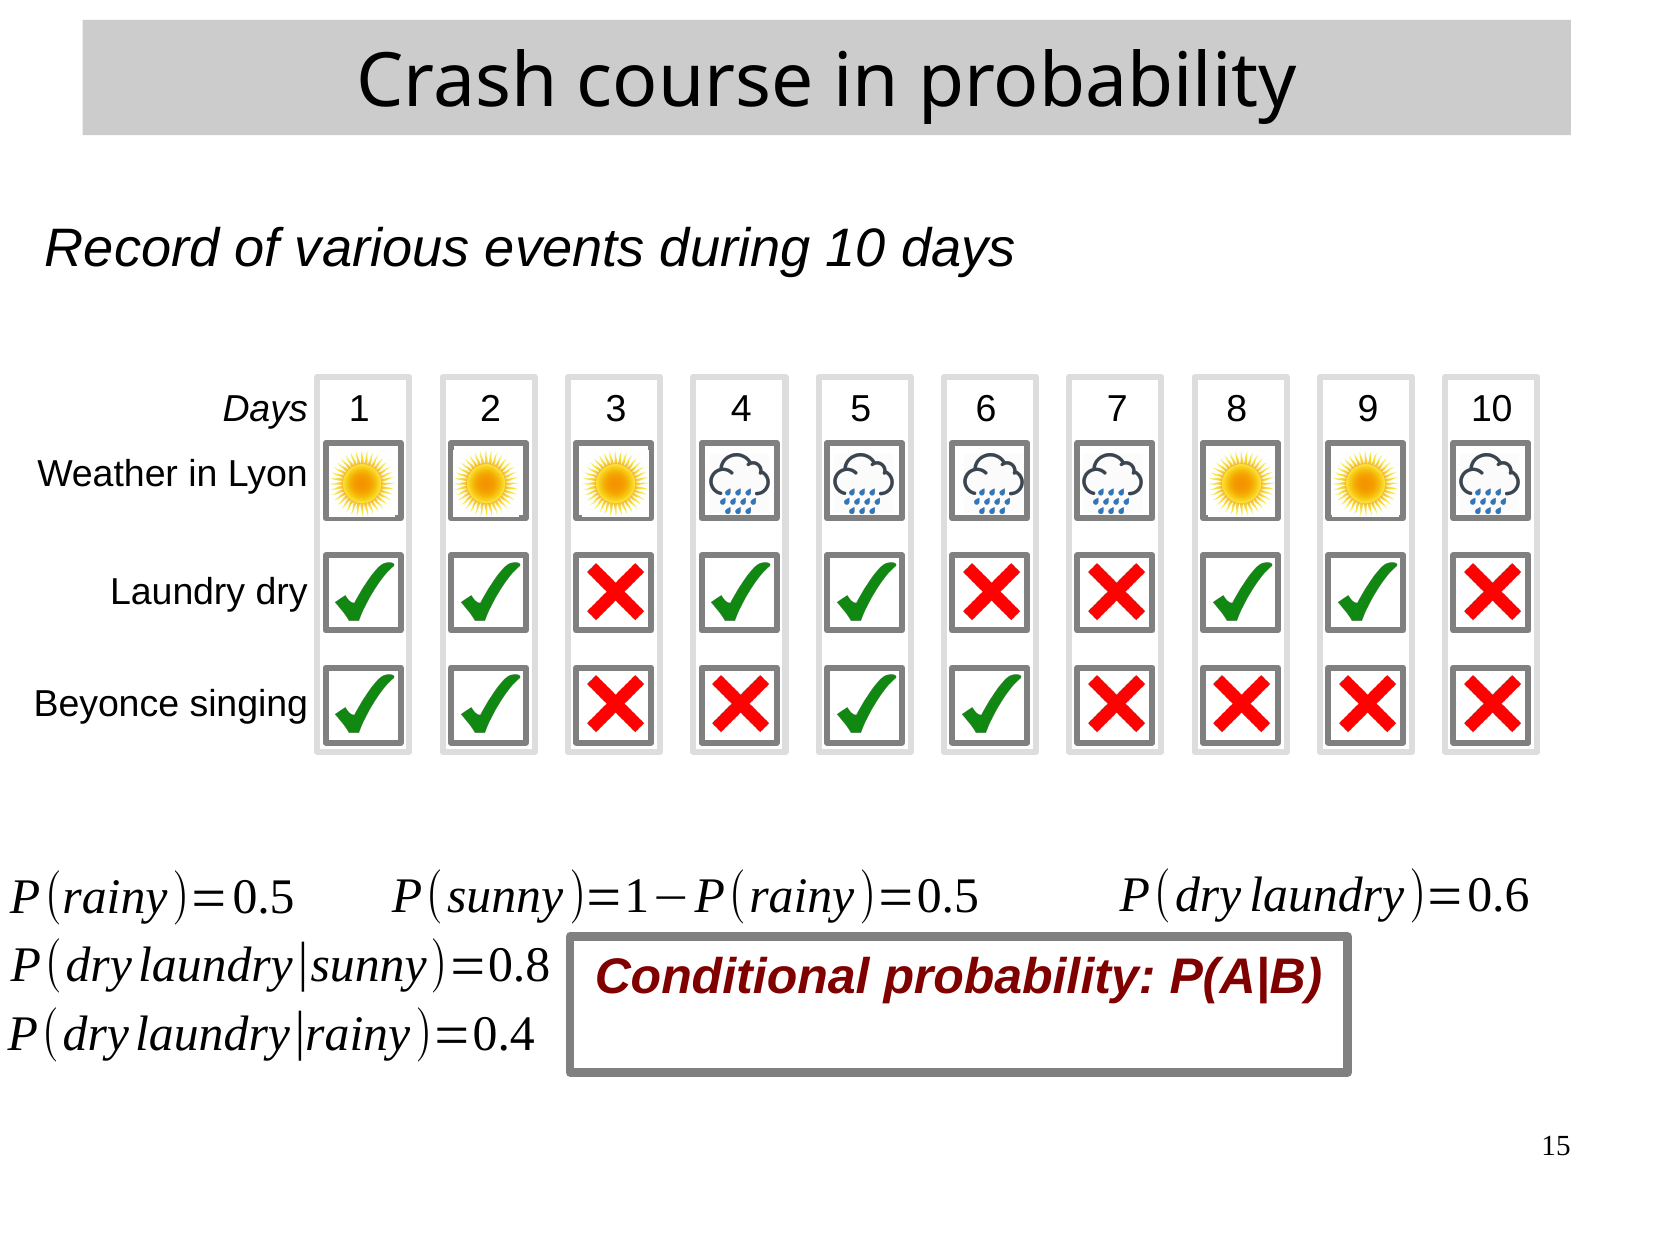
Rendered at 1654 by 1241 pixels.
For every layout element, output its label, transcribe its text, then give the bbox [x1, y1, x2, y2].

text_box 7 [1092, 380, 1153, 437]
picture [961, 673, 1022, 735]
chart [0, 936, 559, 997]
picture [963, 453, 1024, 514]
text_box 5 [835, 380, 896, 437]
text_box 8 [1211, 380, 1272, 437]
chart [0, 868, 301, 928]
picture [334, 561, 395, 622]
chart [0, 1005, 544, 1066]
text_box 1 [334, 380, 395, 437]
text_box Weather in Lyon [7, 444, 314, 505]
picture [329, 450, 395, 517]
picture [585, 561, 646, 622]
picture [1459, 453, 1520, 514]
picture [334, 673, 395, 735]
picture [1332, 450, 1399, 517]
picture [1208, 450, 1275, 517]
picture [1086, 561, 1147, 622]
picture [453, 450, 519, 517]
picture [836, 561, 897, 622]
picture [460, 561, 521, 622]
picture [1337, 561, 1398, 622]
chart [381, 867, 987, 927]
picture [961, 561, 1022, 622]
text_box Beyonce singing [7, 674, 314, 735]
picture [582, 450, 649, 517]
text_box Conditional probability: P(A|B) [570, 936, 1348, 1073]
picture [1462, 561, 1523, 622]
text_box 3 [590, 380, 651, 437]
picture [585, 673, 646, 735]
picture [1082, 453, 1143, 514]
title Crash course in probability [82, 19, 1571, 136]
picture [709, 453, 770, 514]
text_box Laundry dry [7, 562, 314, 623]
picture [836, 673, 897, 735]
picture [460, 673, 521, 735]
text_box 6 [960, 380, 1021, 437]
text_box 9 [1342, 380, 1403, 437]
text_box Record of various events during 10 days [30, 210, 1216, 286]
picture [1462, 673, 1523, 735]
text_box Days [7, 379, 314, 440]
picture [833, 453, 894, 514]
picture [1337, 673, 1398, 735]
picture [1212, 561, 1273, 622]
picture [710, 673, 771, 735]
text_box 4 [716, 380, 777, 437]
picture [710, 561, 771, 622]
picture [1086, 673, 1147, 735]
picture [1211, 673, 1272, 735]
chart [1111, 865, 1537, 926]
text_box 10 [1456, 446, 1525, 479]
text_box 2 [465, 380, 526, 437]
text_box 10 [1456, 380, 1534, 479]
